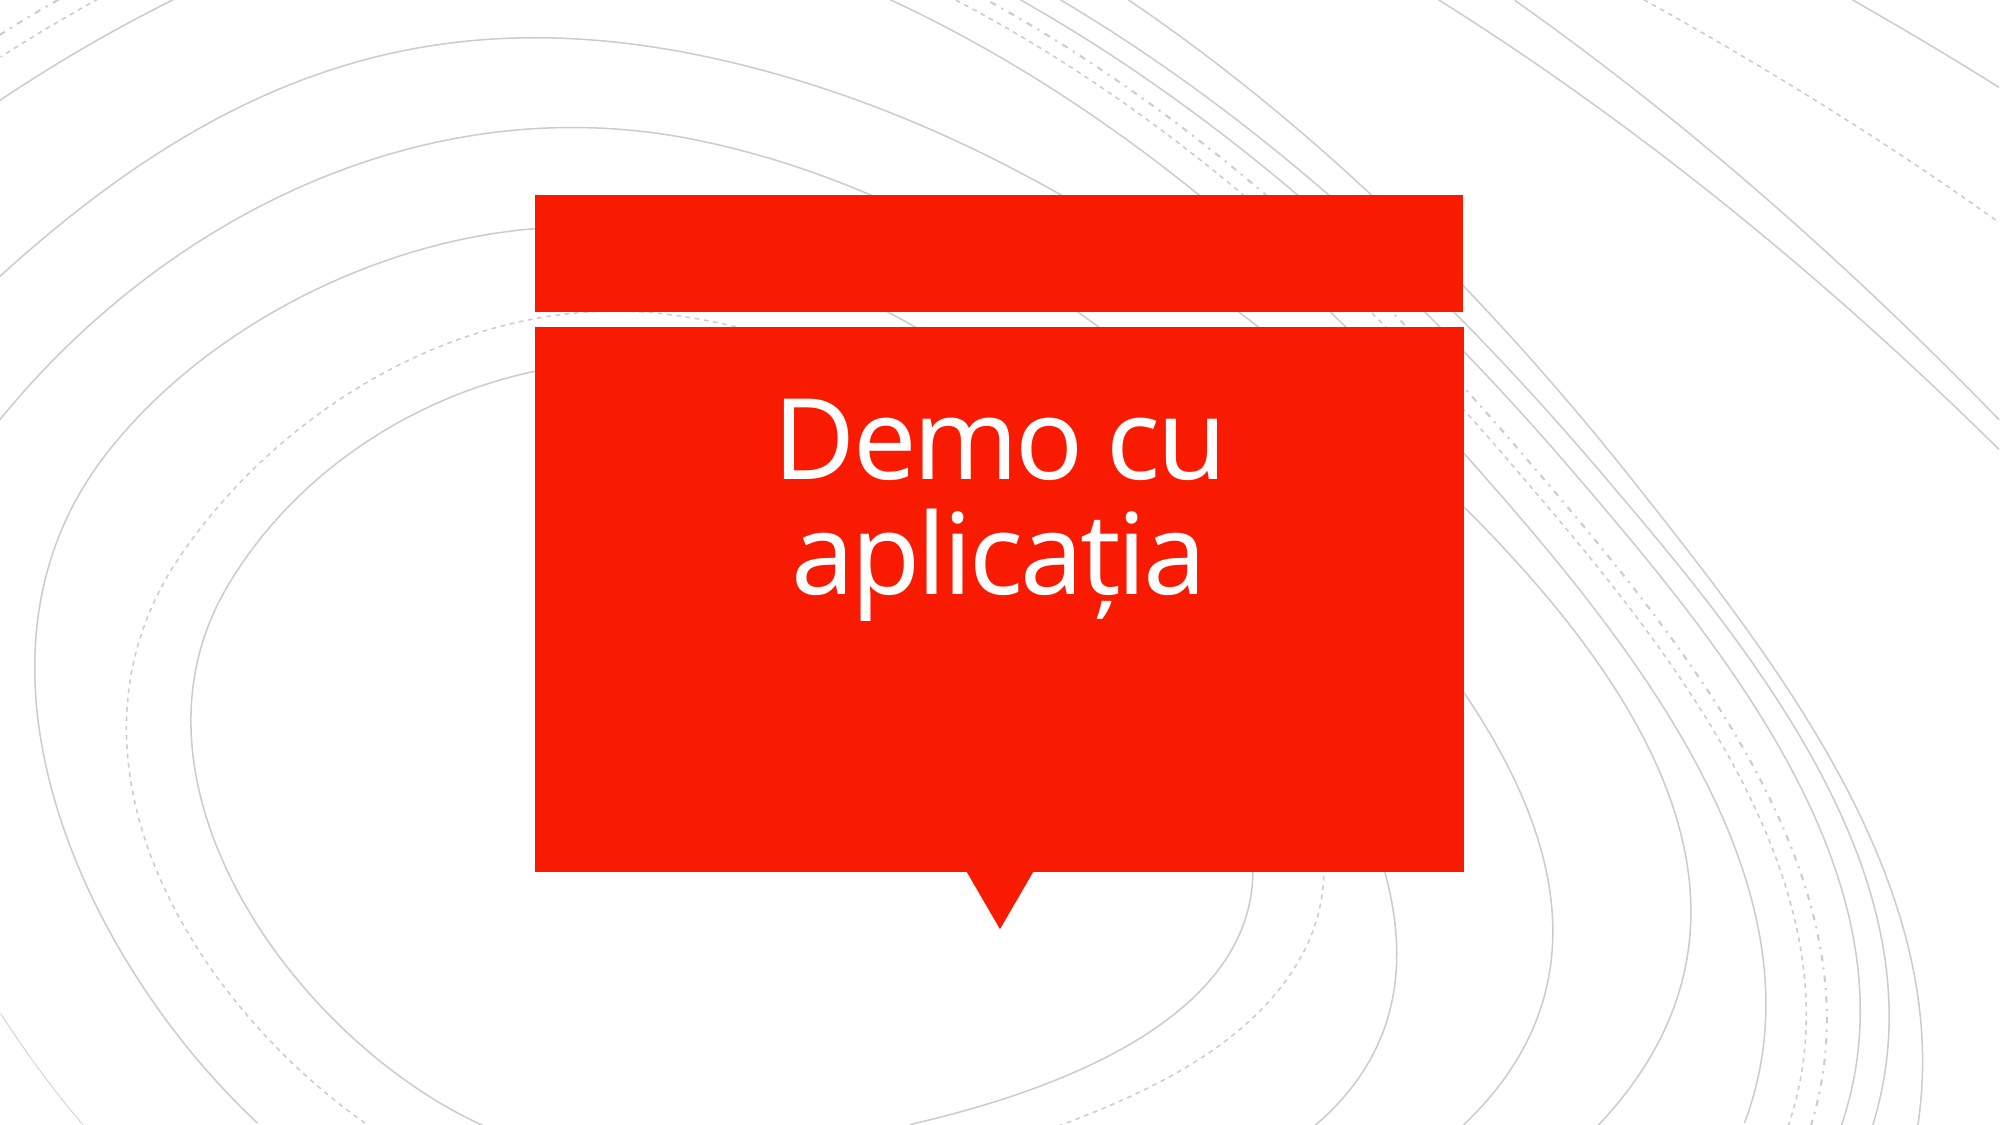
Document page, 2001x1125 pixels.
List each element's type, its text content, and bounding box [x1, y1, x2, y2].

title Demo cu aplicația [549, 412, 1451, 596]
